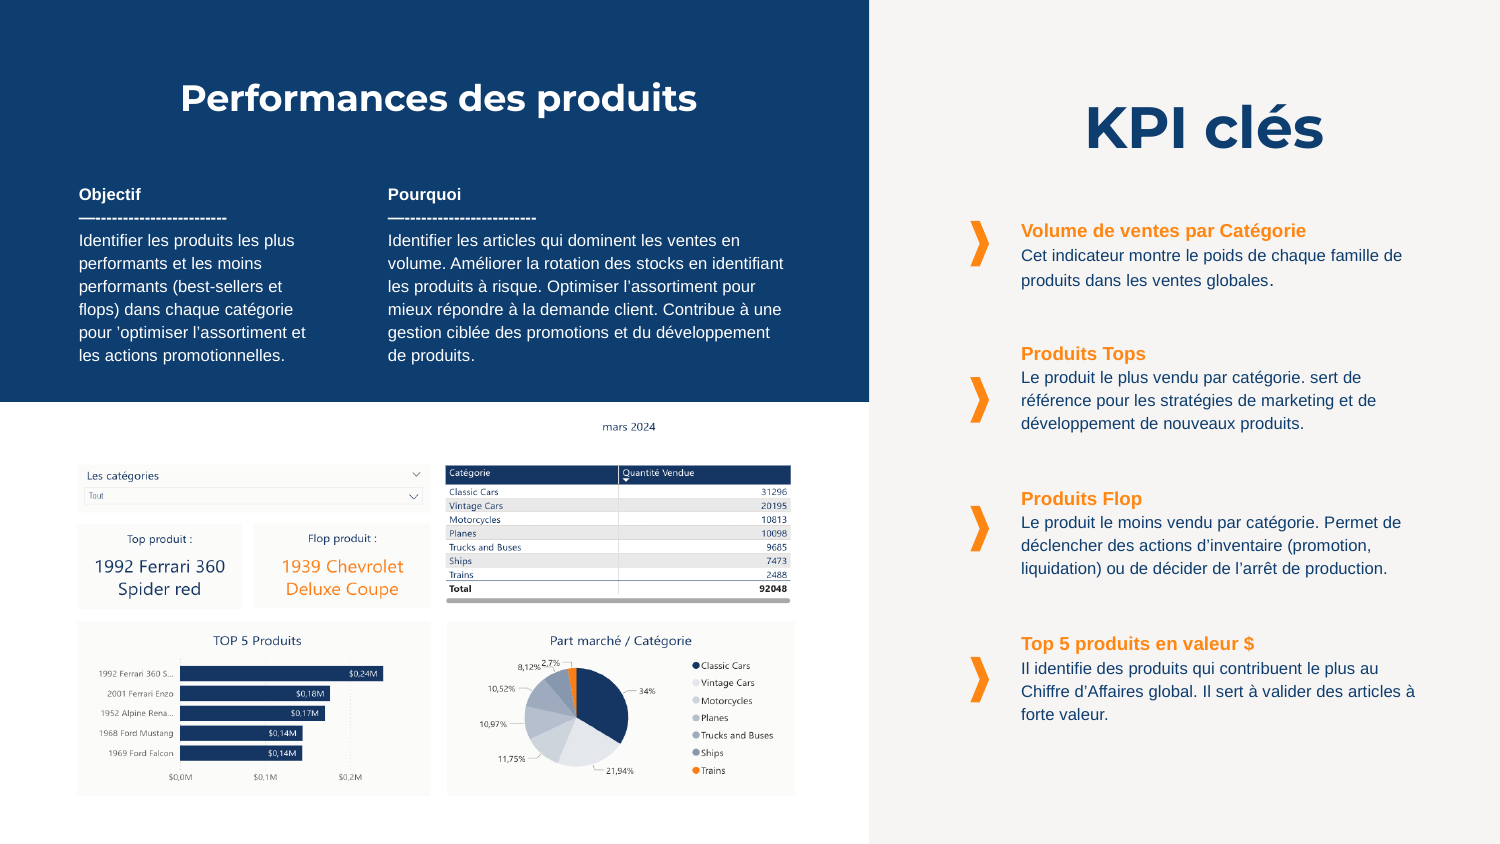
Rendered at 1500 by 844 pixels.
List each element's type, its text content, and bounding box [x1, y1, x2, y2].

list Objectif —------------------------ Identifier les produits les plus performants et les moins performants (best-sellers et flops) dans chaque catégorie pour ’optimiser l’assortiment et les actions promotionnelles. [63, 165, 337, 324]
list Pourquoi —------------------------ Identifier les articles qui dominent les ventes en volume. Améliorer la rotation des stocks en identifiant les produits à risque. Optimiser l’assortiment pour mieux répondre à la demande client. Contribue à une gestion ciblée des promotions et du développement de produits. [372, 165, 806, 354]
list Volume de ventes par Catégorie Cet indicateur montre le poids de chaque famille de produits dans les ventes globales. Produits Tops Le produit le plus vendu par catégorie. sert de référence pour les stratégies de marketing et de développement de nouveaux produits. Produits Flop Le produit le moins vendu par catégorie. Permet de déclencher des actions d’inventaire (promotion, liquidation) ou de décider de l’arrêt de production. Top 5 produits en valeur $ Il identifie des produits qui contribuent le plus au Chiffre d’Affaires global. Il sert à valider des articles à forte valeur. [1006, 200, 1439, 775]
title KPI clés [1018, 75, 1391, 178]
title Performances des produits [60, 60, 817, 136]
picture [22, 421, 847, 824]
text_box [0, 0, 1500, 844]
